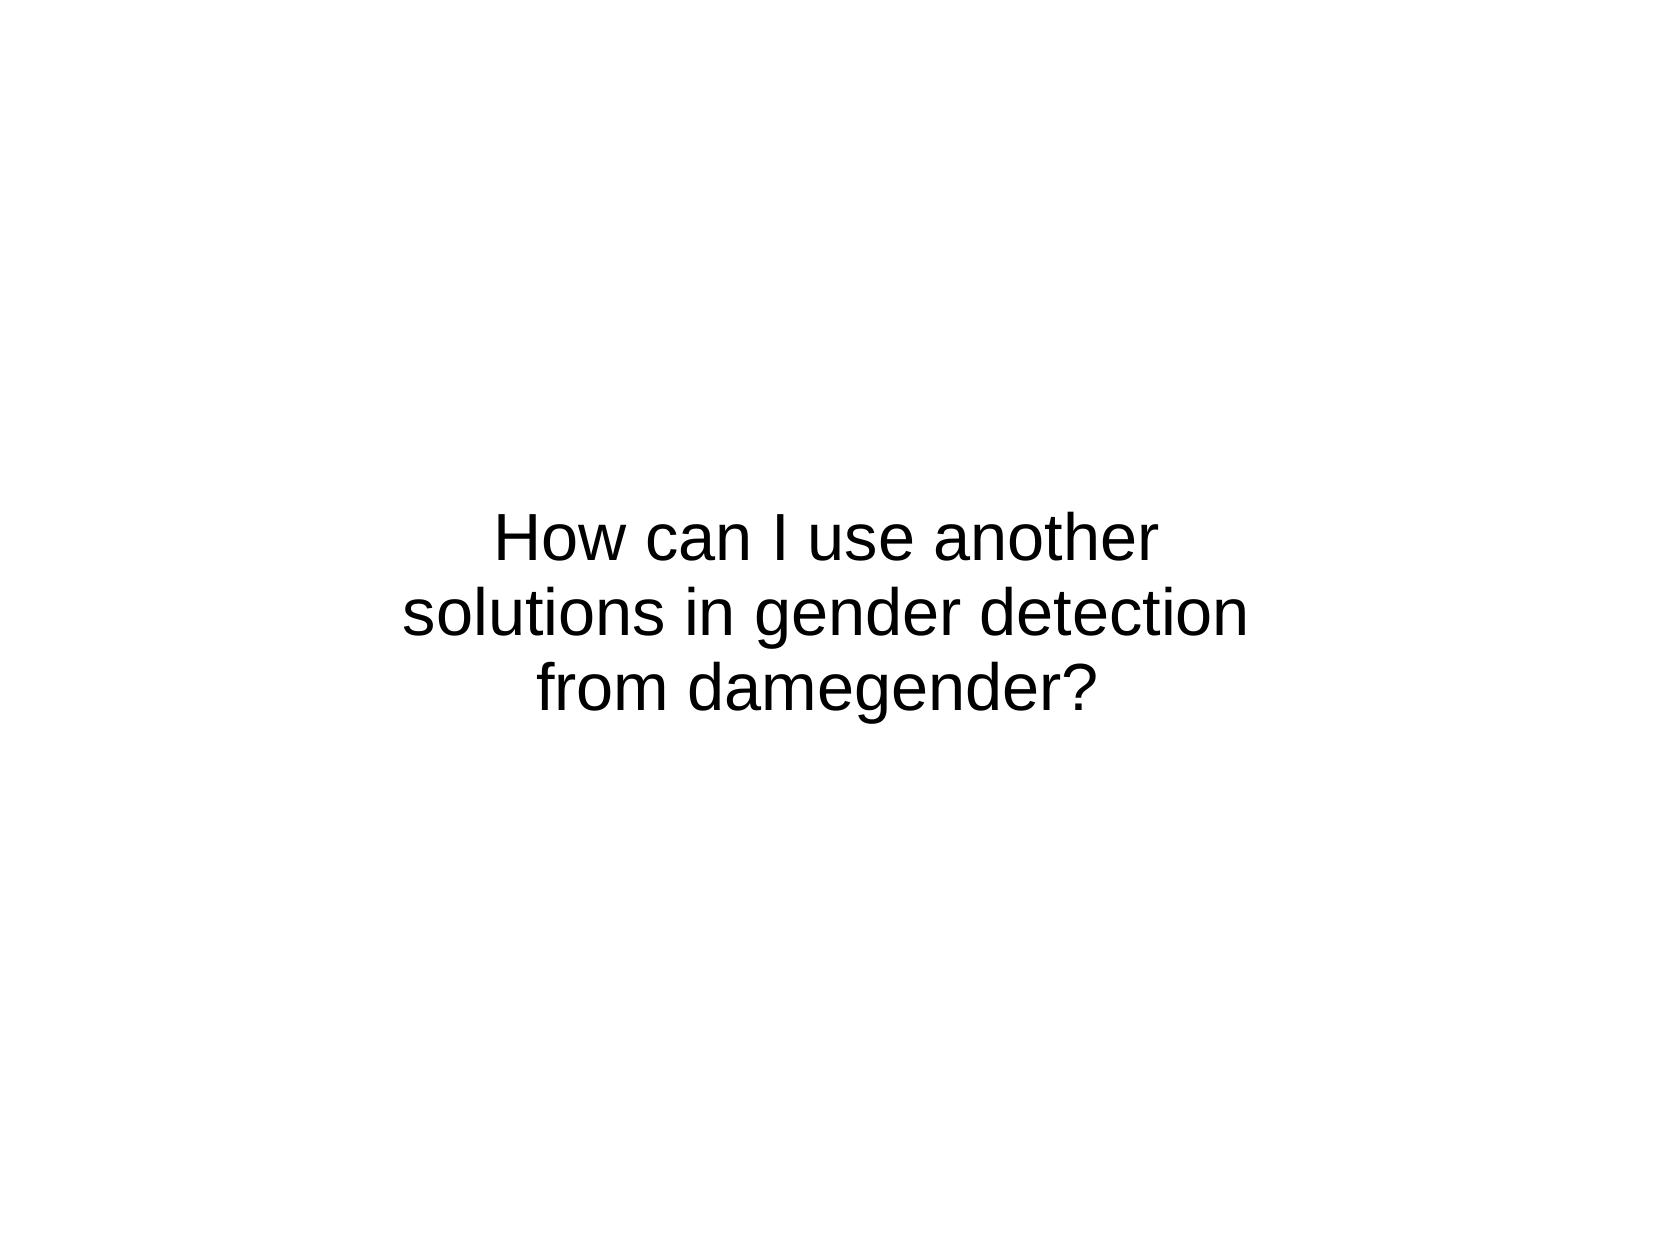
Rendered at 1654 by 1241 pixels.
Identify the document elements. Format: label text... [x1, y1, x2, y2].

subtitle How can I use another solutions in gender detection from damegender? [82, 290, 1571, 1010]
